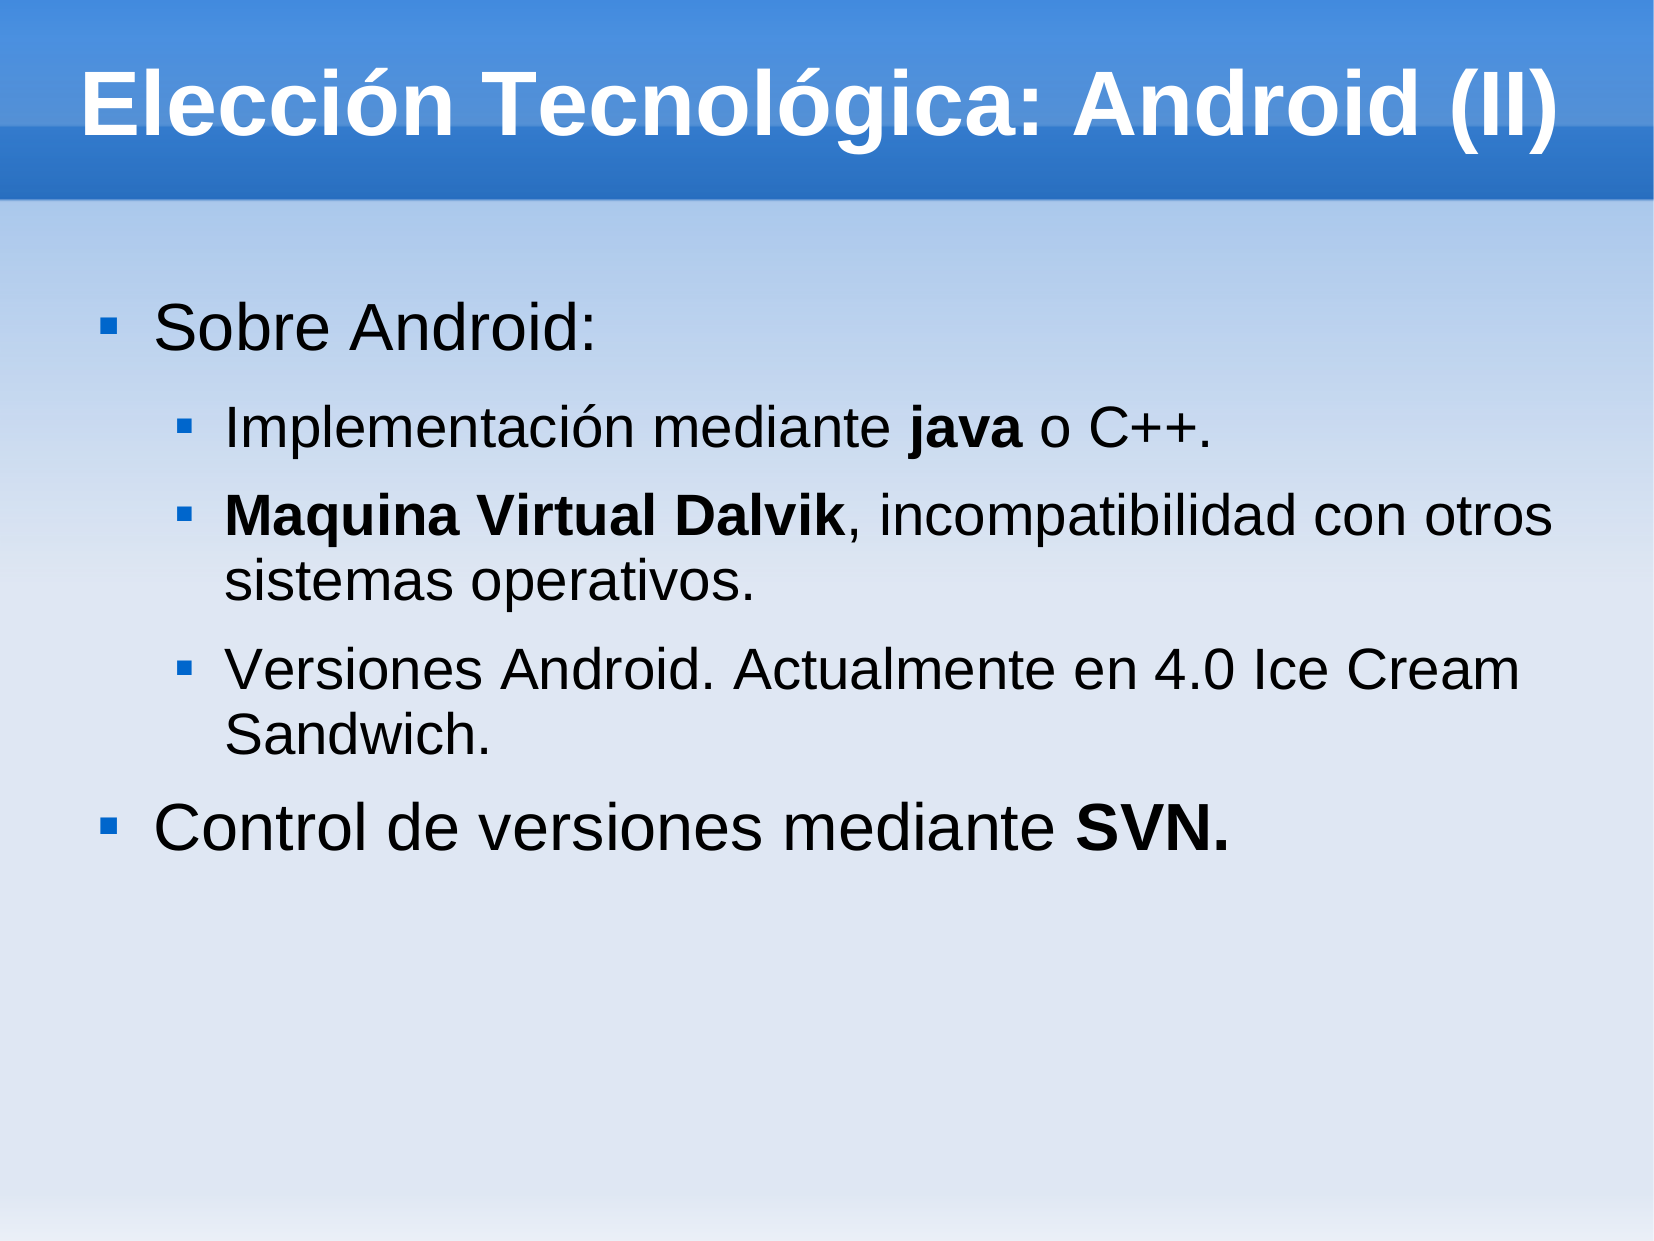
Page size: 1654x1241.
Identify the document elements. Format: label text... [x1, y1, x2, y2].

list Sobre Android: Implementación mediante java o C++. Maquina Virtual Dalvik, incompatibilidad con otros sistemas operativos. Versiones Android. Actualmente en 4.0 Ice Cream Sandwich. Control de versiones mediante SVN. [82, 290, 1571, 1109]
picture [0, 0, 1654, 1241]
title Elección Tecnológica: Android (II) [76, 0, 1565, 208]
